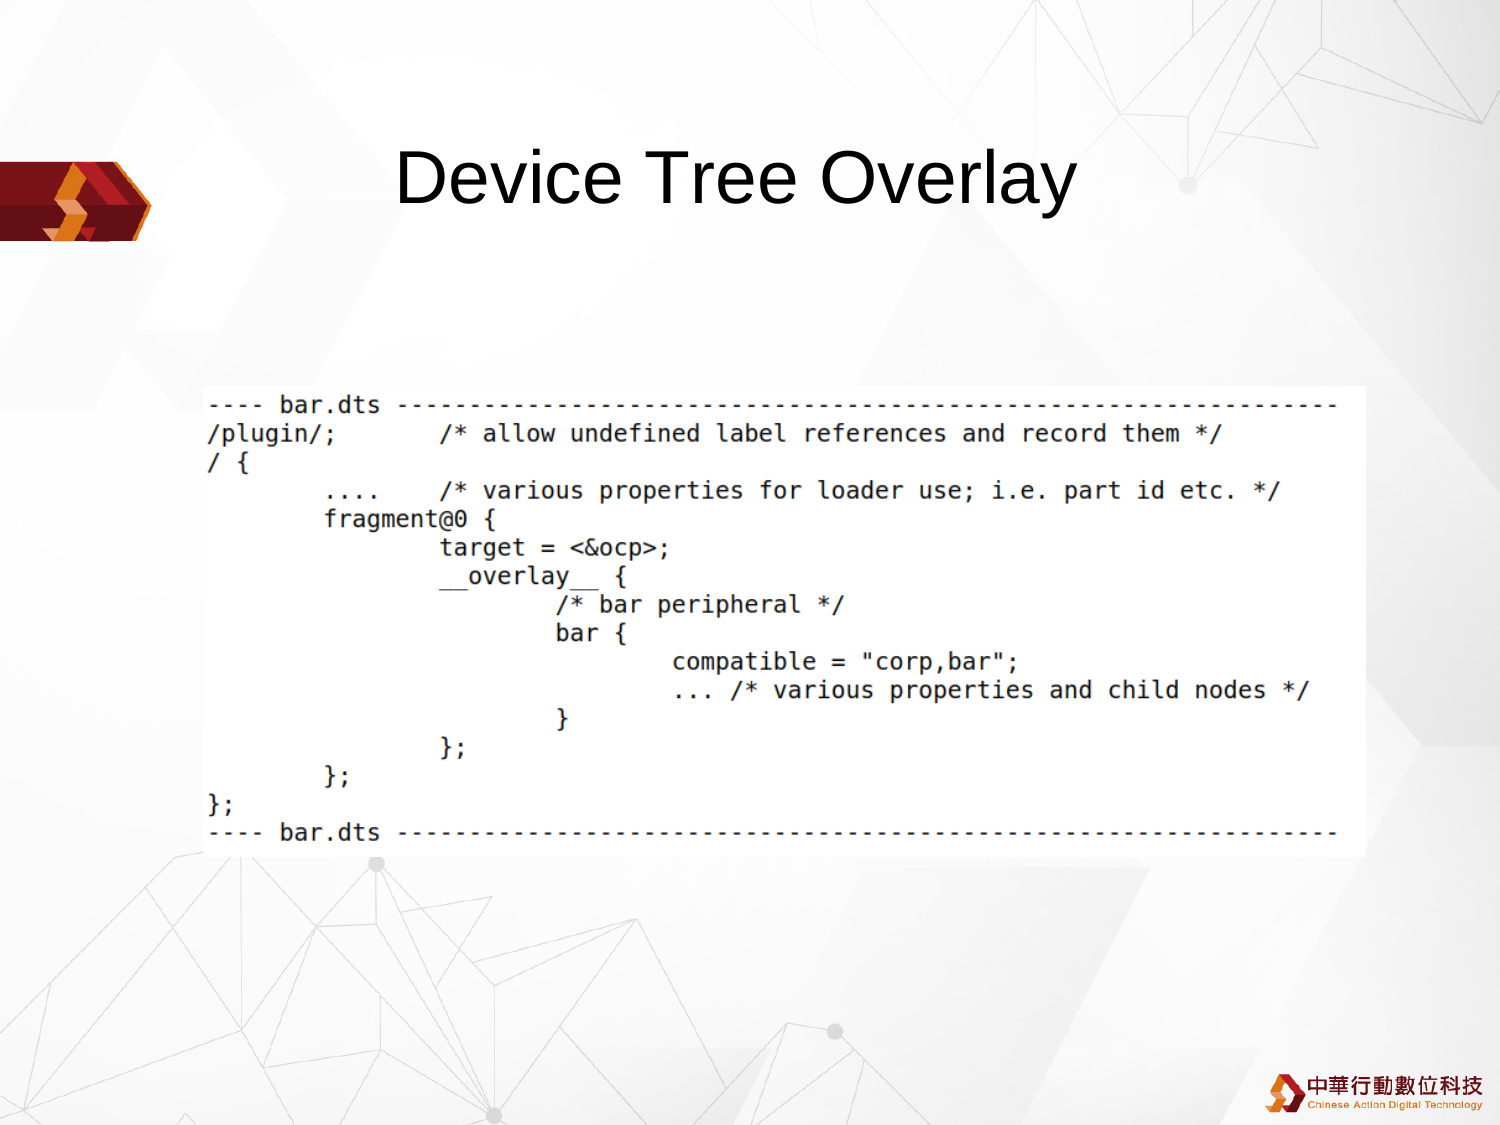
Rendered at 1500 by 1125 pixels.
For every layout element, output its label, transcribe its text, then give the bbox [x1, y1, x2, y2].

title Device Tree Overlay [107, 101, 1367, 255]
picture [0, 0, 1500, 1125]
